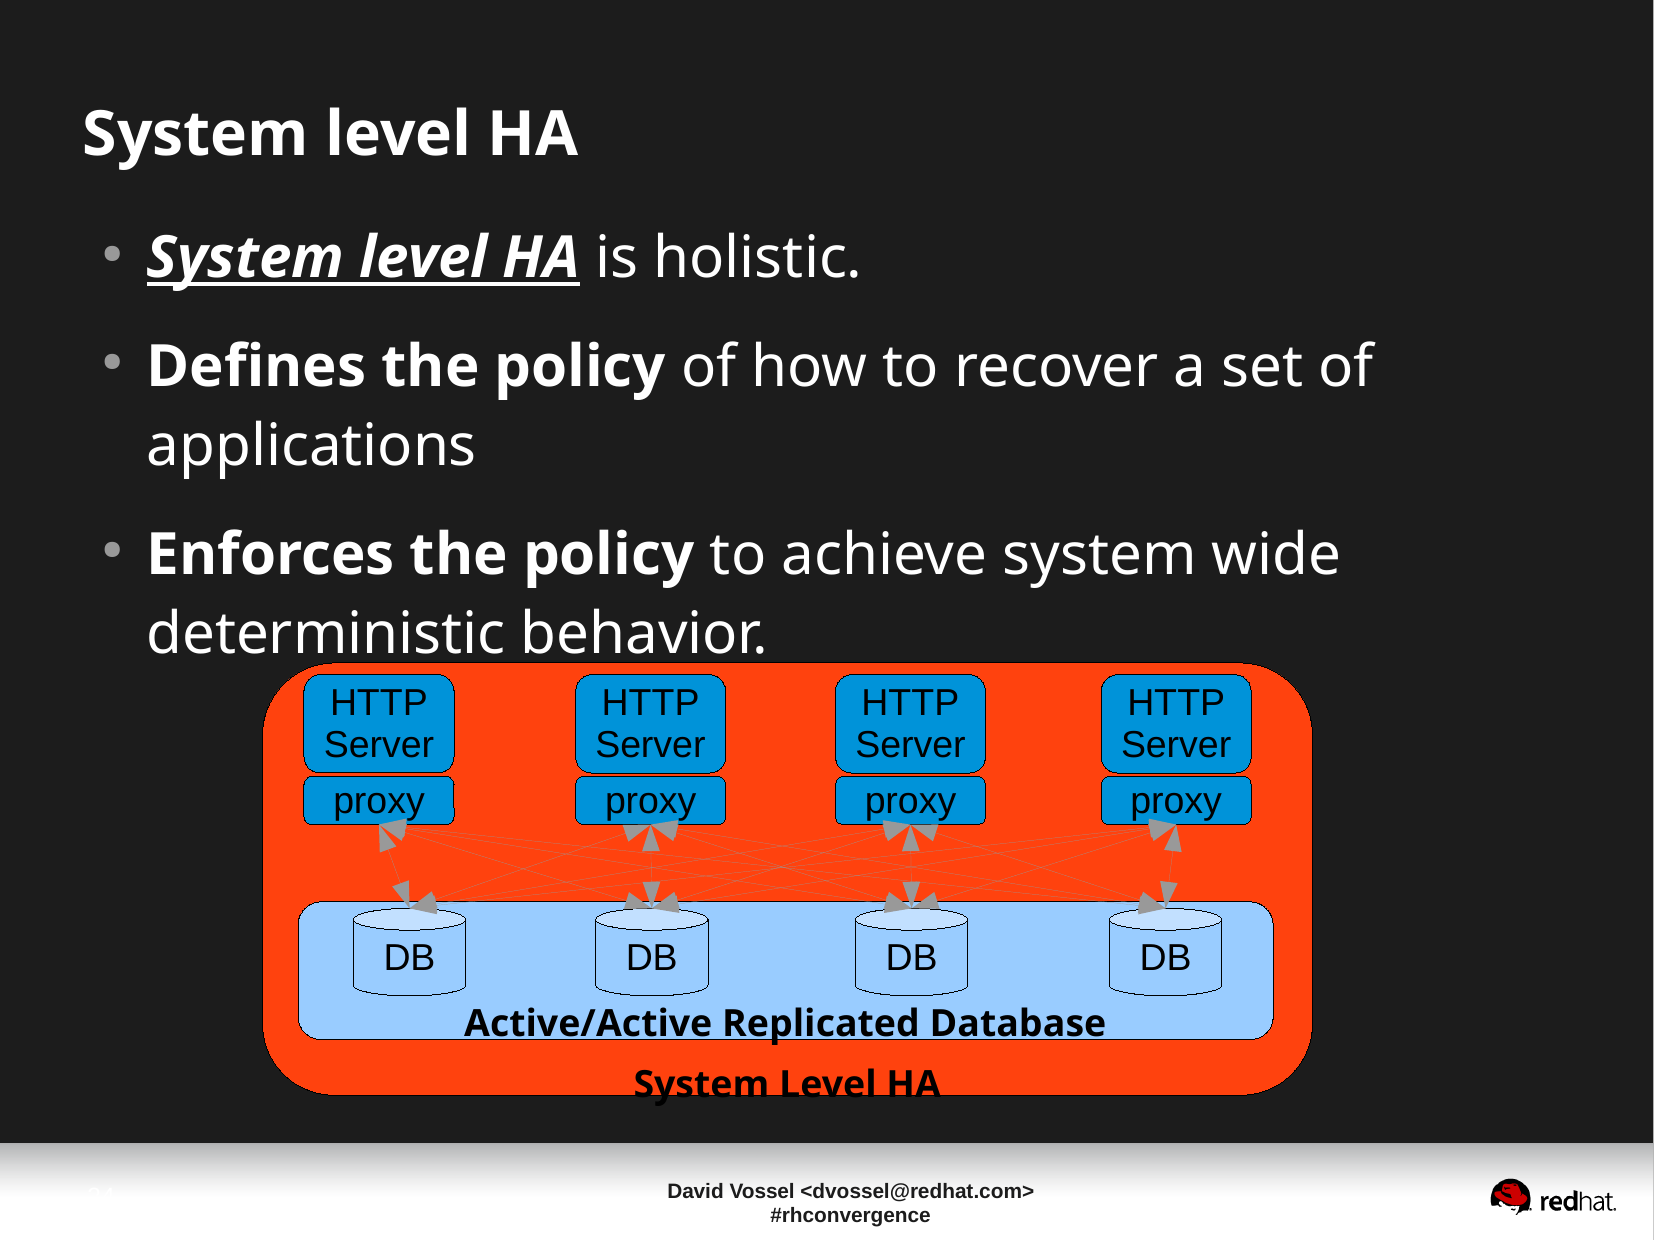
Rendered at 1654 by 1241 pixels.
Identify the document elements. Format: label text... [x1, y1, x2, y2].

text_box Active/Active Replicated Database [298, 901, 1274, 1040]
text_box proxy [835, 776, 986, 825]
text_box DB [595, 920, 709, 996]
text_box node3 [855, 909, 968, 931]
text_box HTTP Server [835, 674, 986, 774]
text_box proxy [303, 776, 455, 825]
picture [0, 1143, 1654, 1241]
text_box DB [855, 921, 968, 996]
text_box HTTP Server [575, 674, 726, 774]
text_box node1 [353, 908, 466, 931]
title PCS: Resource Creation [1109, 908, 1222, 931]
text_box proxy [575, 776, 726, 825]
text_box DB [353, 921, 466, 996]
list System level HA is holistic. Defines the policy of how to recover a set of applications Enforces the policy to achieve system wide deterministic behavior. [86, 215, 1576, 605]
text_box HTTP Server [303, 674, 455, 773]
text_box node2 [595, 909, 709, 931]
text_box DB [1109, 921, 1222, 996]
title System level HA [82, 37, 1571, 226]
text_box HTTP Server [1101, 674, 1252, 774]
text_box proxy [1101, 776, 1252, 825]
text_box System Level HA [262, 662, 1313, 1096]
